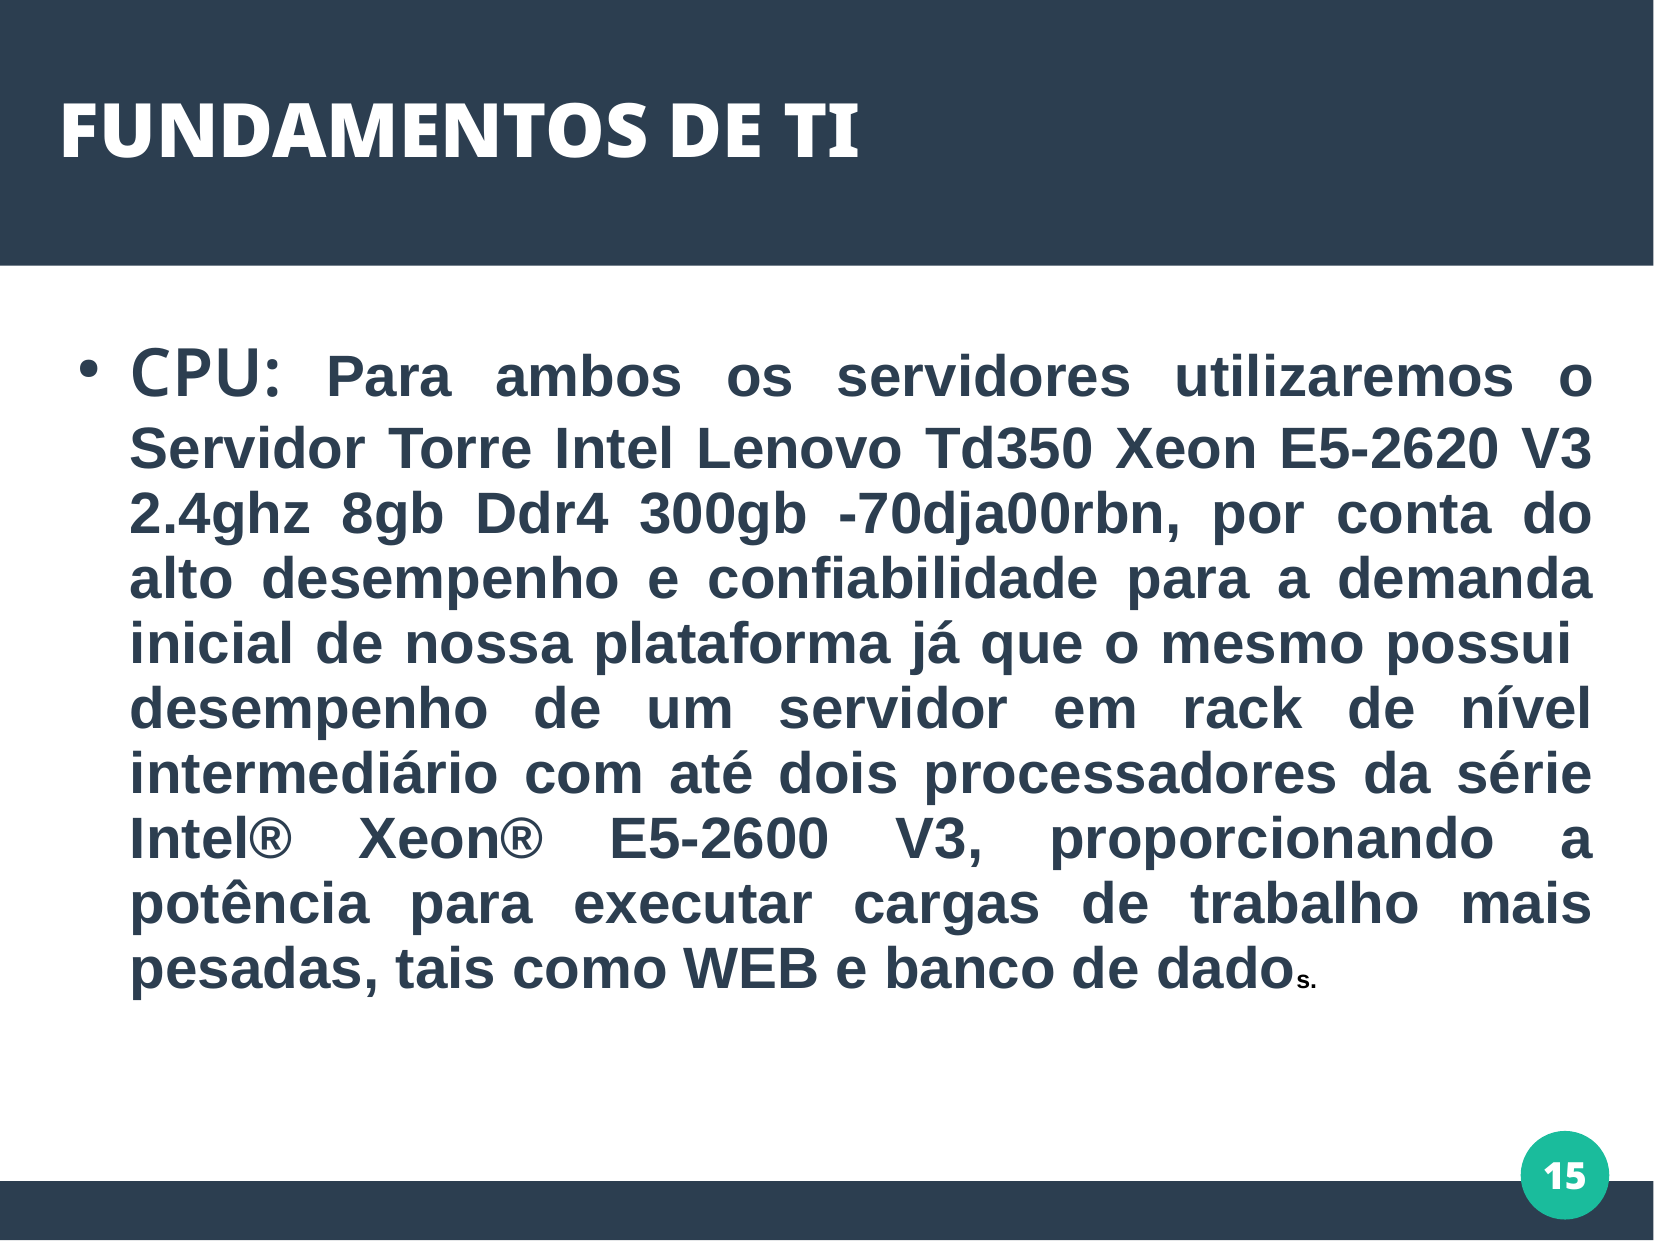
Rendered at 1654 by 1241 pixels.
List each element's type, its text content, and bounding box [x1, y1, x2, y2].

list CPU: Para ambos os servidores utilizaremos o Servidor Torre Intel Lenovo Td350 Xeon E5-2620 V3 2.4ghz 8gb Ddr4 300gb -70dja00rbn, por conta do alto desempenho e confiabilidade para a demanda inicial de nossa plataforma já que o mesmo possui desempenho de um servidor em rack de nível intermediário com até dois processadores da série Intel® Xeon® E5-2600 V3, proporcionando a potência para executar cargas de trabalho mais pesadas, tais como WEB e banco de dados. [59, 324, 1595, 1152]
title FUNDAMENTOS DE TI [59, 49, 1595, 207]
